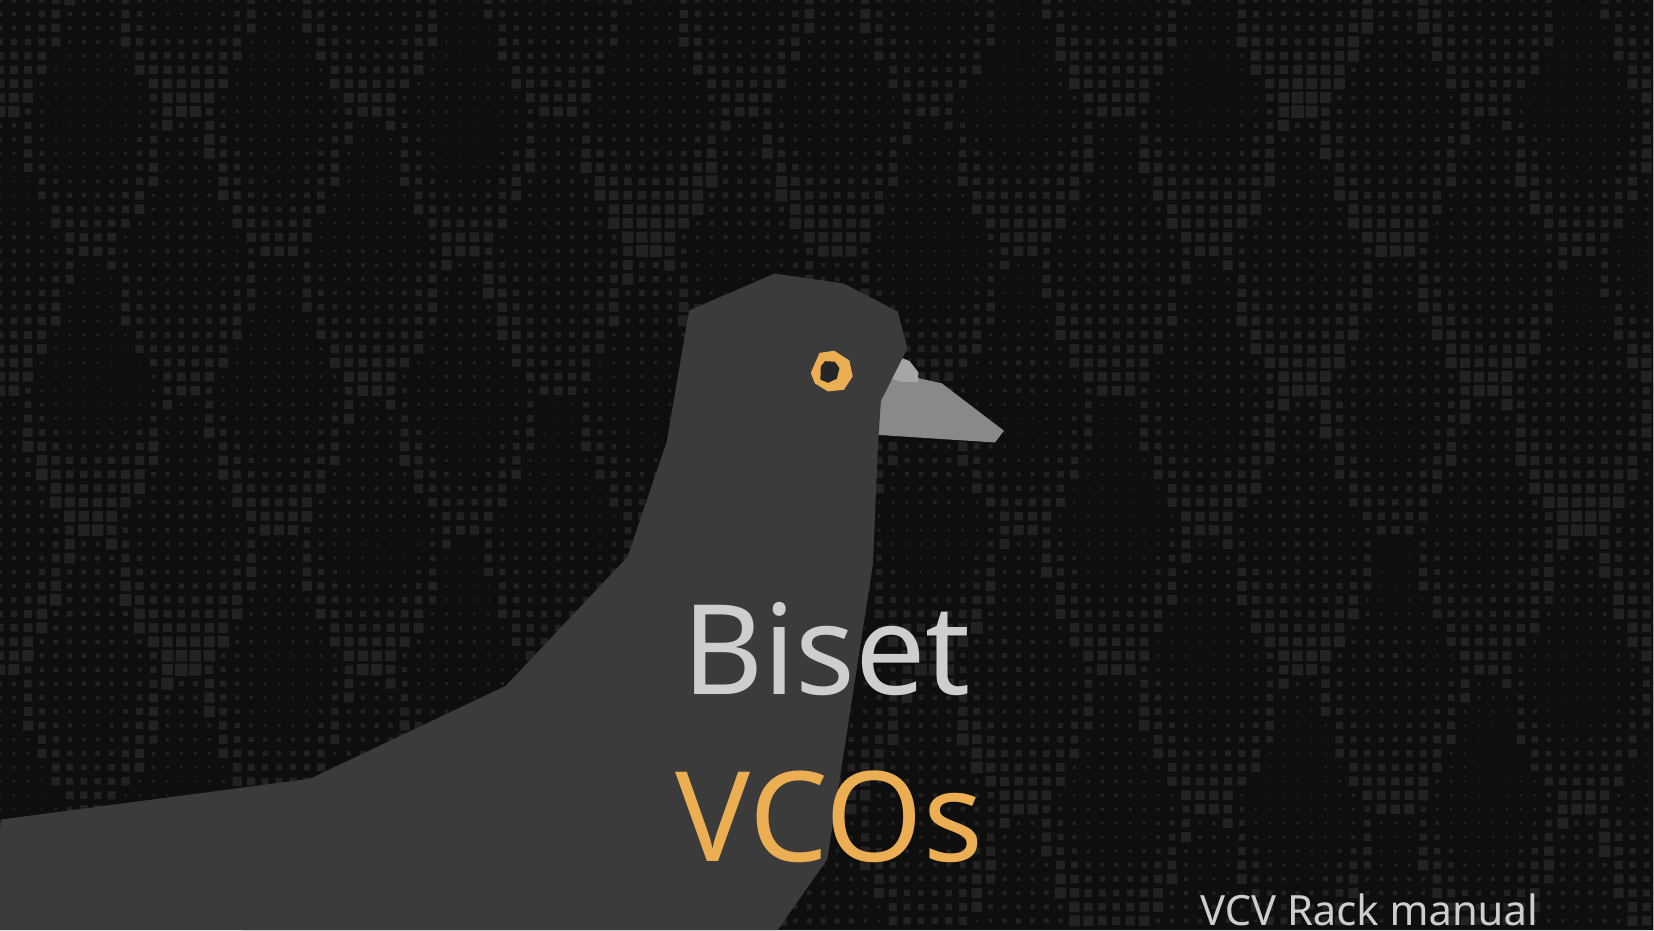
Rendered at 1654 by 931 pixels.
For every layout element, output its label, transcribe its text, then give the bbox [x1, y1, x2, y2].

picture [0, 0, 1654, 931]
text_box VCOs [660, 720, 993, 886]
text_box VCV Rack manual [1185, 873, 1654, 931]
title Biset [602, 568, 1052, 724]
